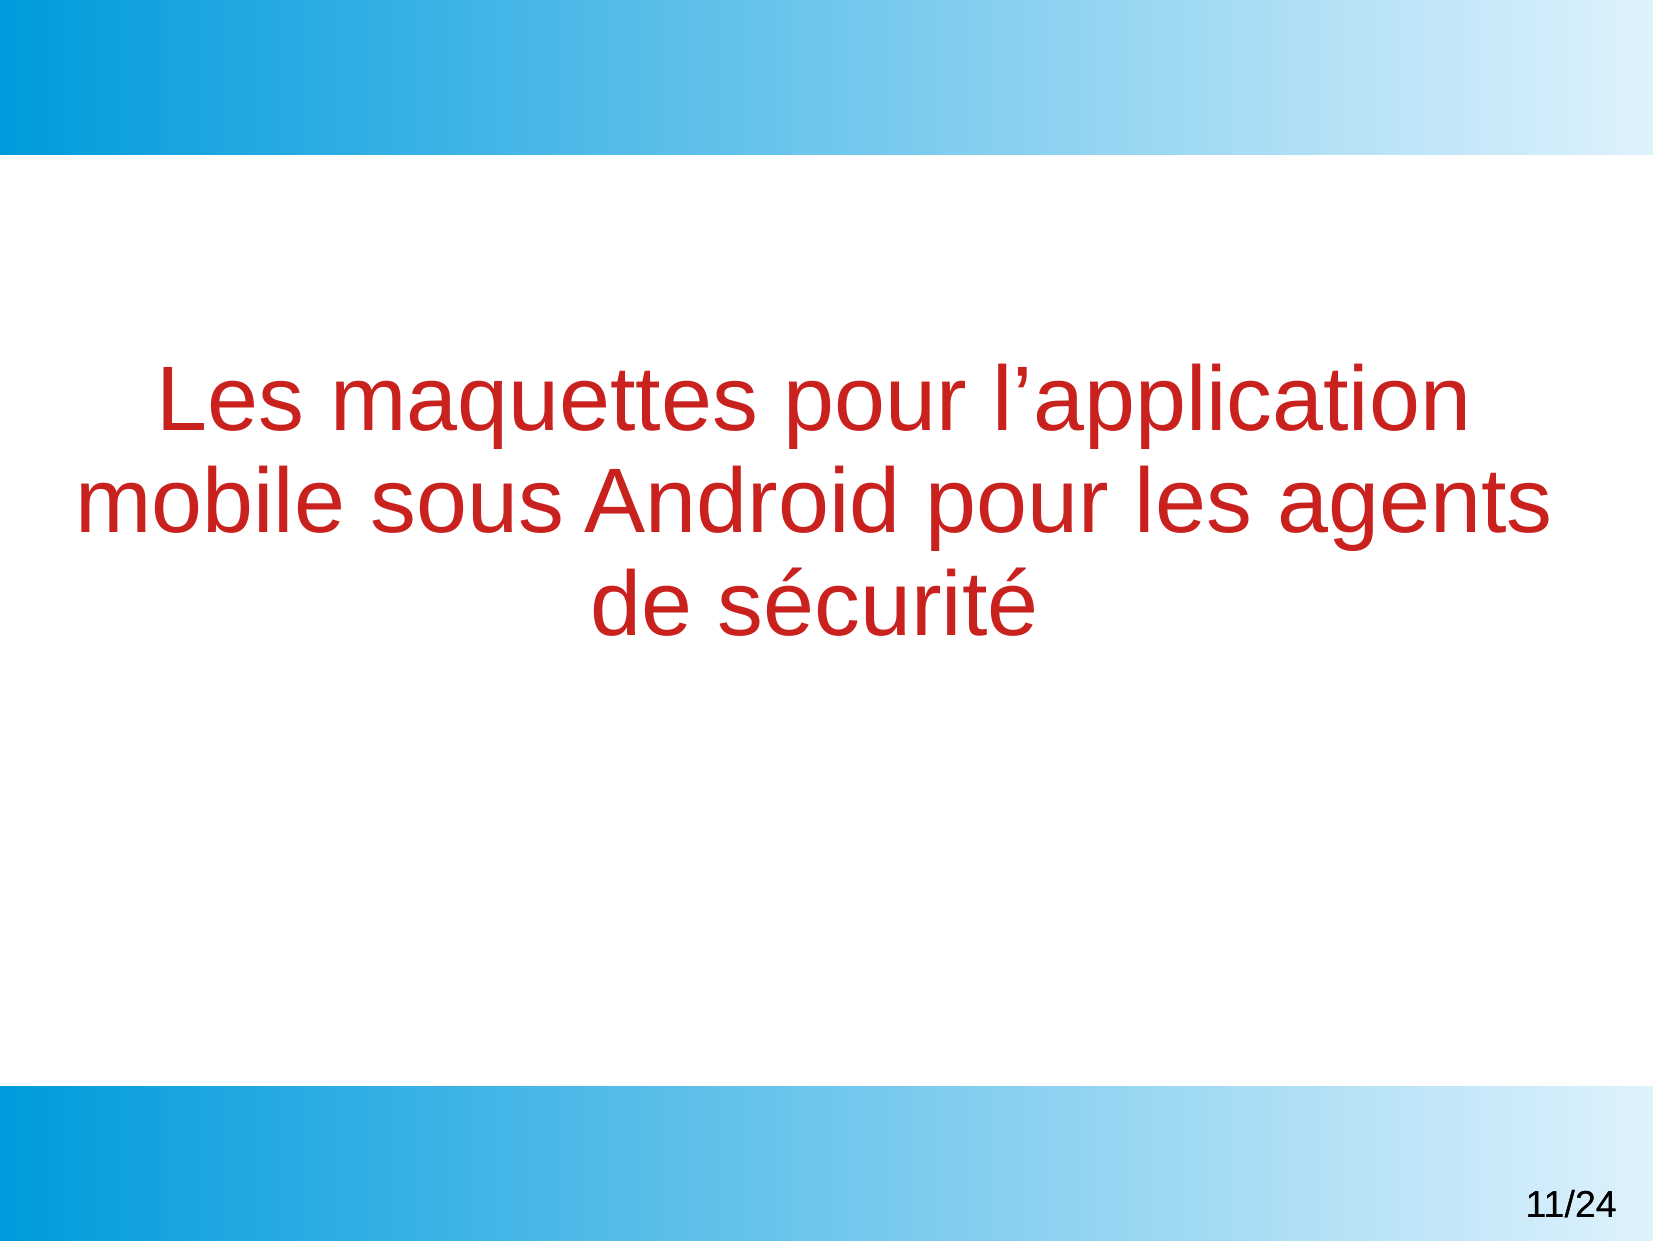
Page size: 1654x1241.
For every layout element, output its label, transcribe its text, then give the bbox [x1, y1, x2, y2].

title Les maquettes pour l’application mobile sous Android pour les agents de sécurité [70, 347, 1560, 655]
text_box <numéro>/24 [1511, 1175, 1654, 1241]
